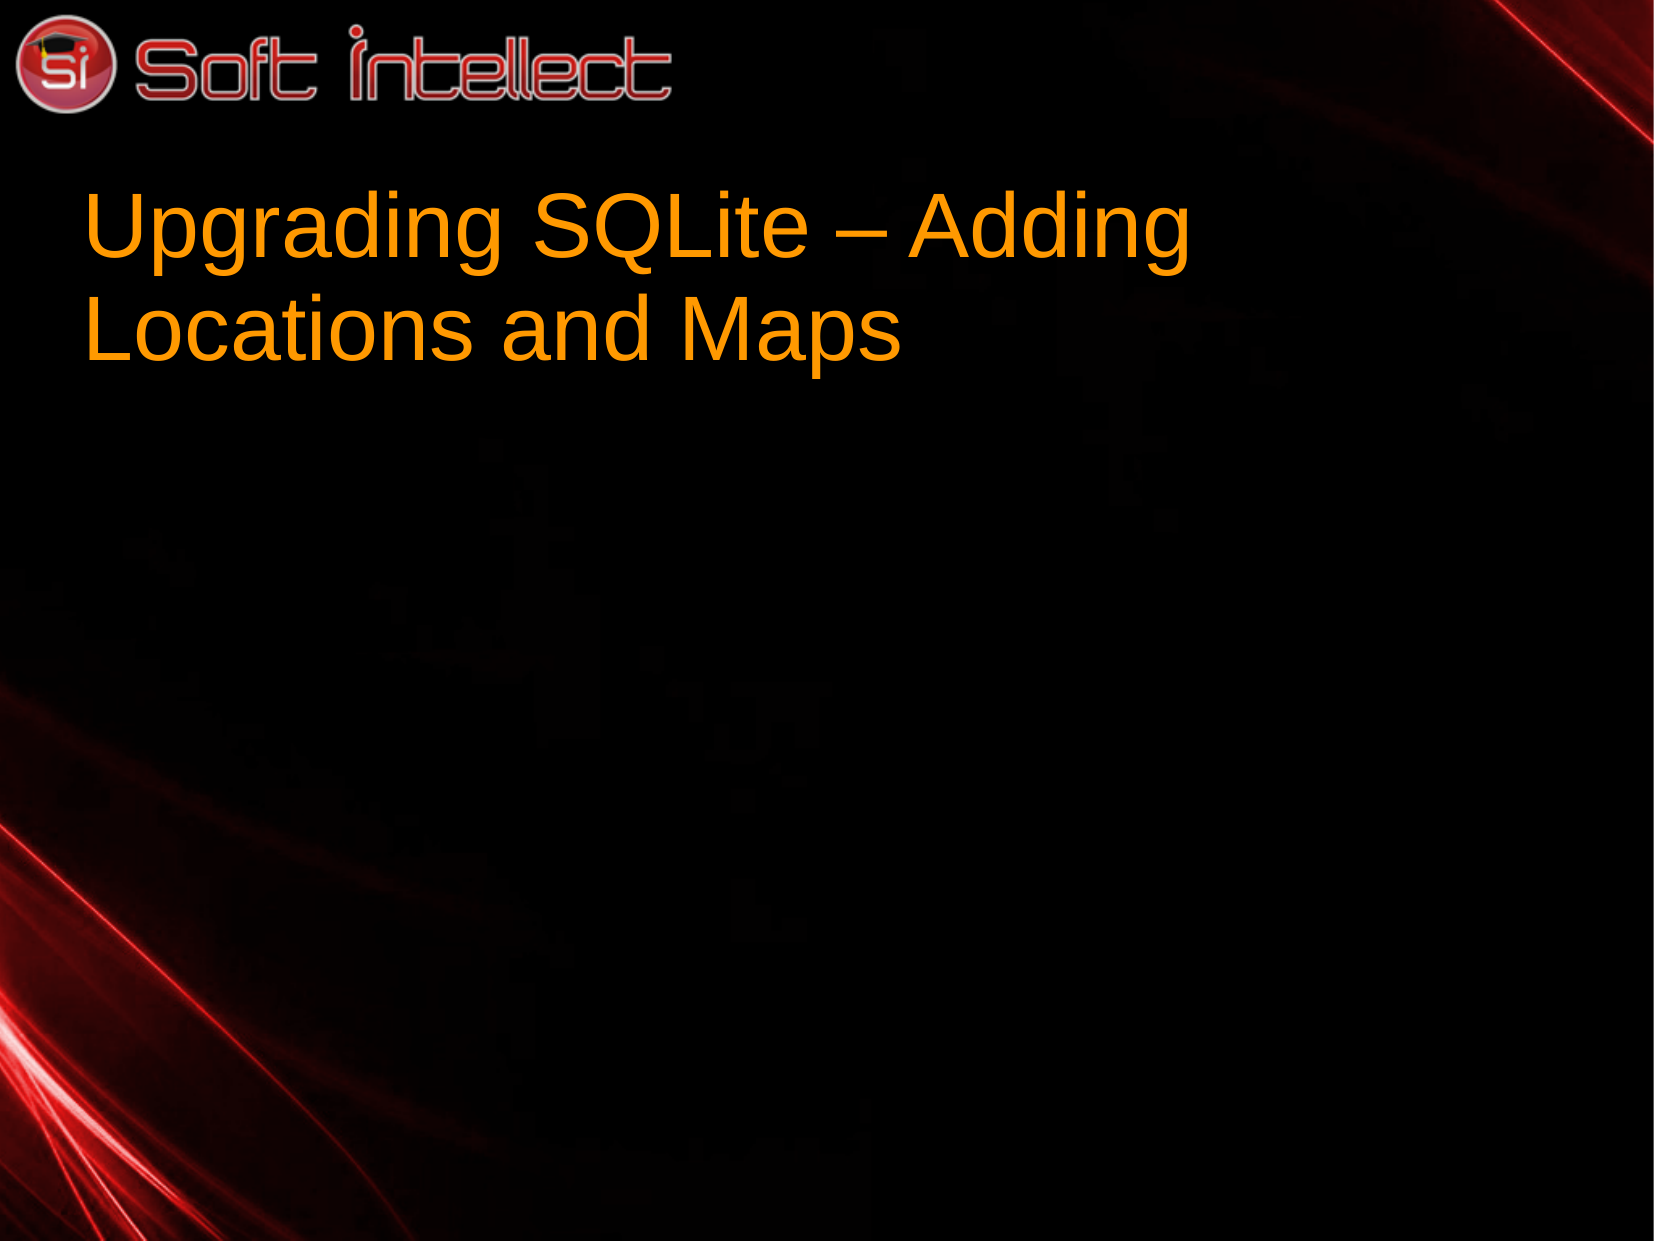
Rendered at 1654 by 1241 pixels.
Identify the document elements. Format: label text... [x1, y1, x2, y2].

picture [0, 0, 1654, 1241]
title Upgrading SQLite – Adding Locations and Maps [82, 173, 1571, 381]
